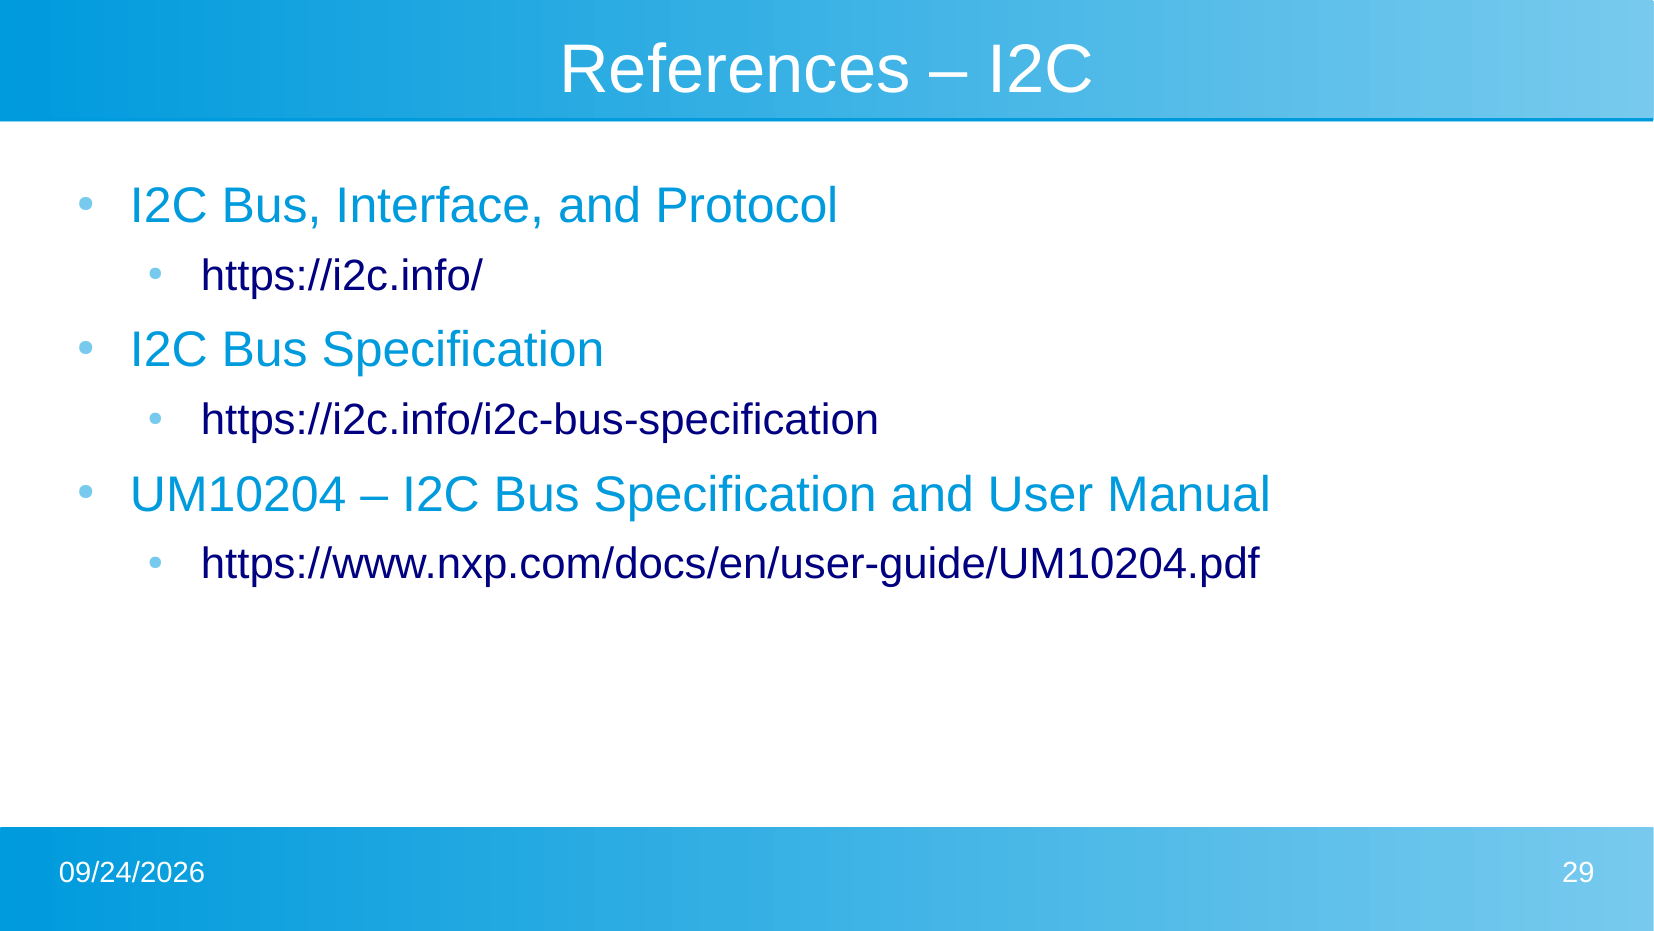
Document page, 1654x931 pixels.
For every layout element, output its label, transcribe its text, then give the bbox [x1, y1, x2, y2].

title References – I2C [59, 29, 1595, 108]
list I2C Bus, Interface, and Protocol https://i2c.info/ I2C Bus Specification https://i2c.info/i2c-bus-specification UM10204 – I2C Bus Specification and User Manual https://www.nxp.com/docs/en/user-guide/UM10204.pdf [59, 177, 1595, 768]
